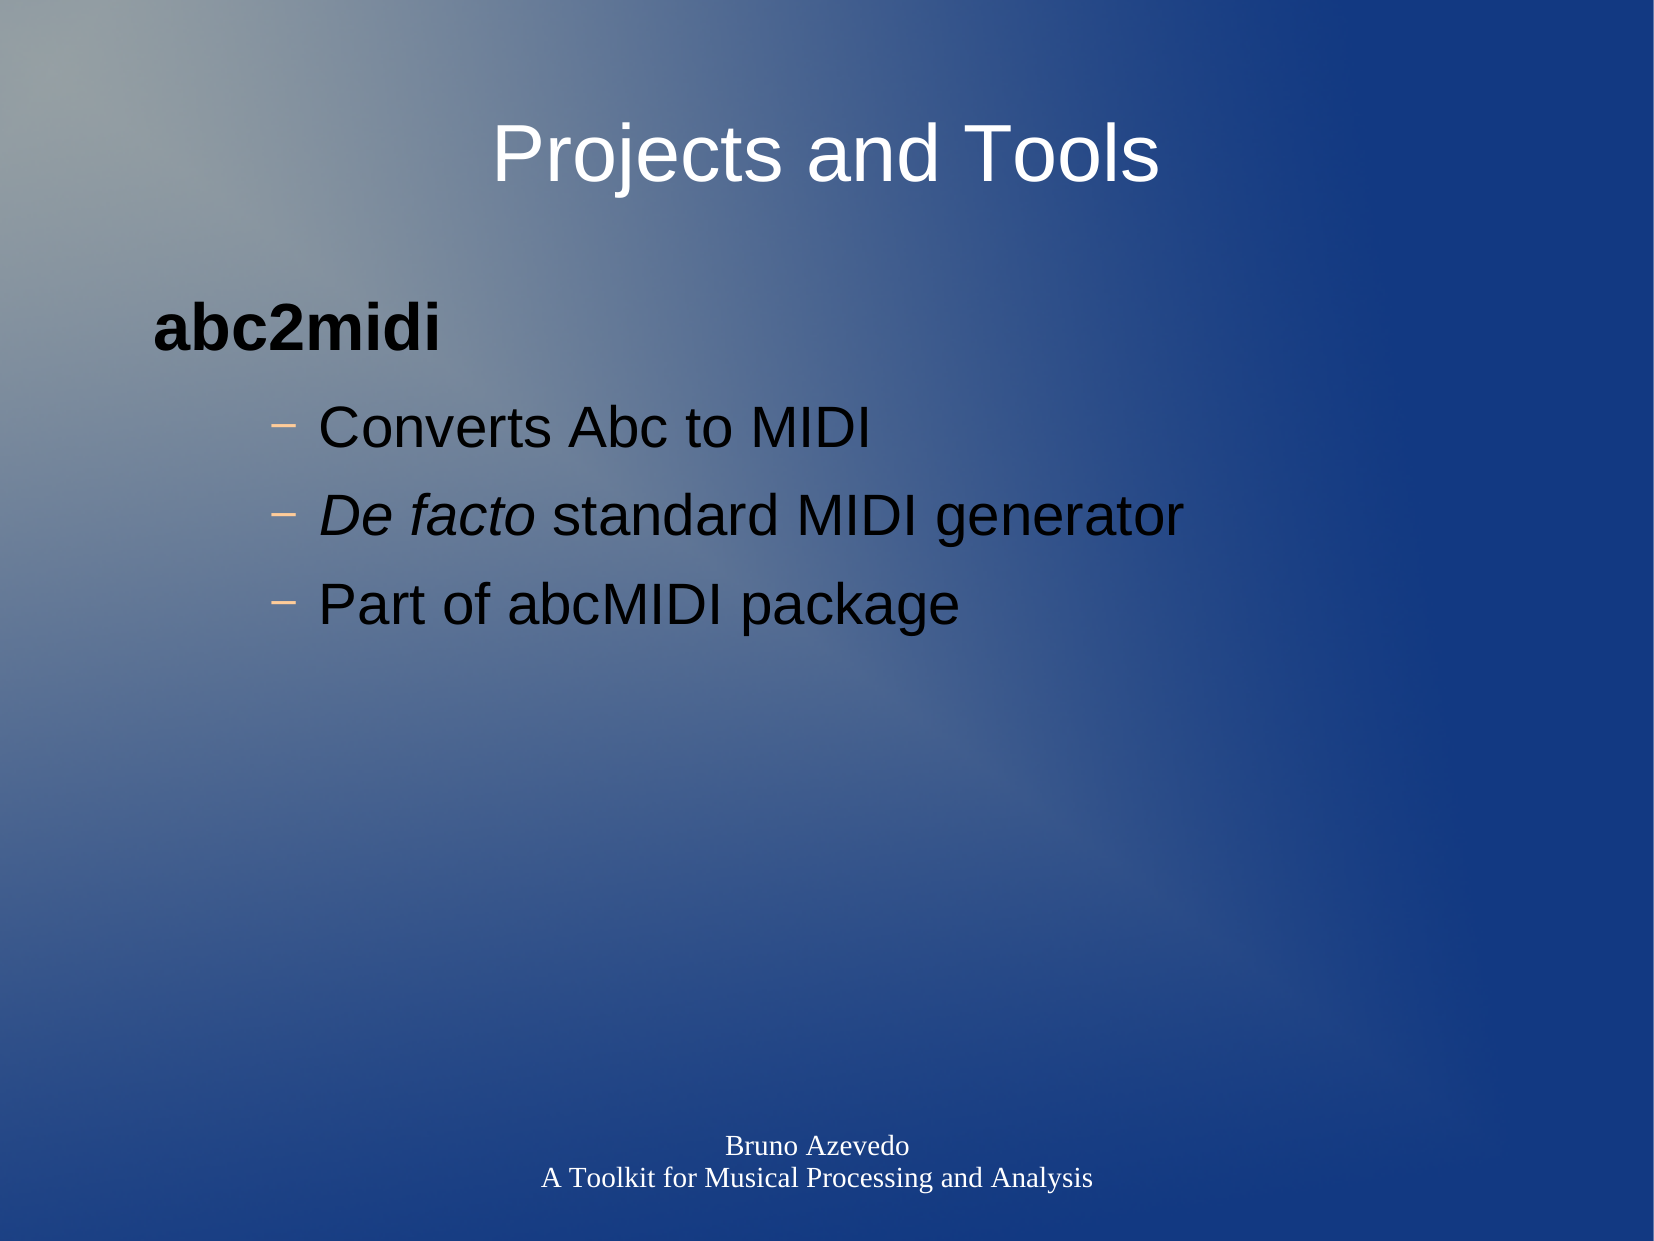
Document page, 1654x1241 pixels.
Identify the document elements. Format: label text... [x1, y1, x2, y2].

picture [0, 0, 1654, 1241]
title Projects and Tools [82, 49, 1571, 257]
list abc2midi Converts Abc to MIDI De facto standard MIDI generator Part of abcMIDI package [82, 290, 1571, 1010]
